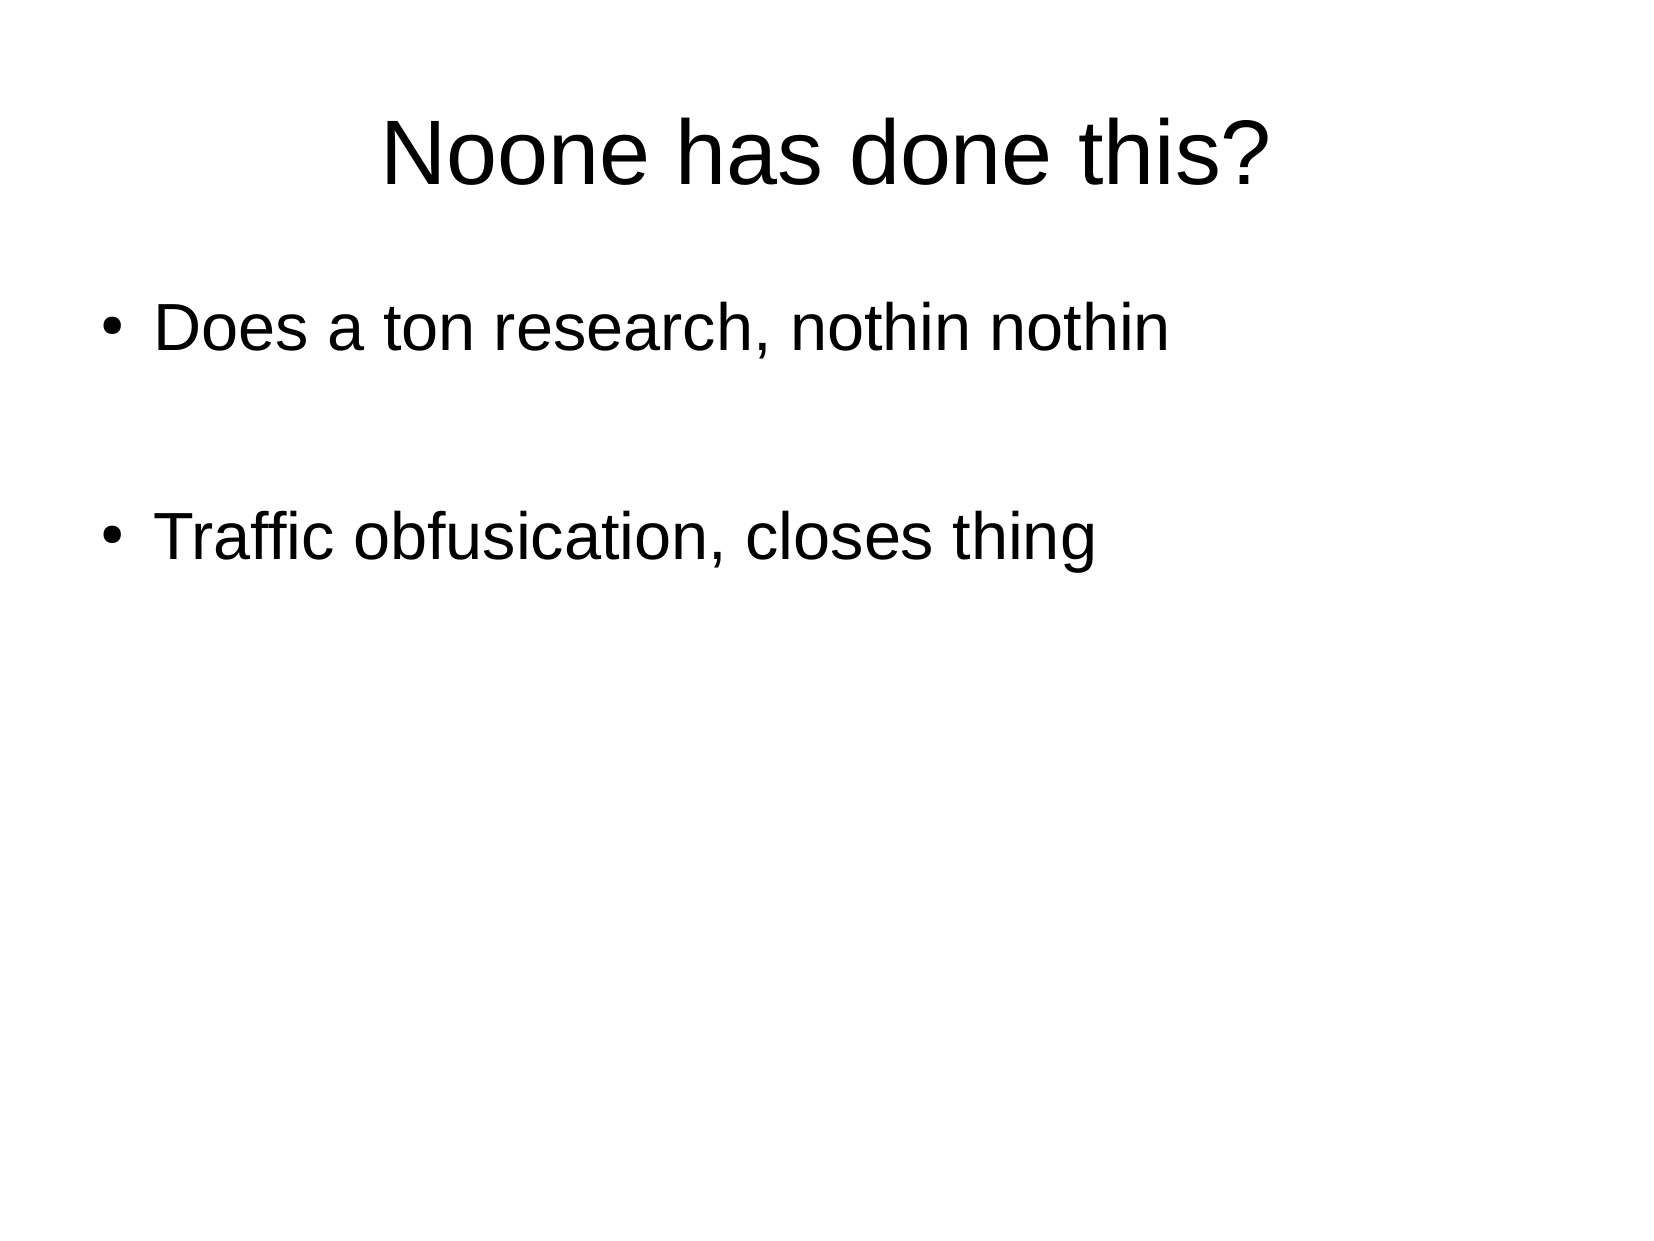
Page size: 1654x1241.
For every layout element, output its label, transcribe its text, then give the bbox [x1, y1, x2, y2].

title Noone has done this? [82, 49, 1571, 257]
list Does a ton research, nothin nothin Traffic obfusication, closes thing [82, 290, 1571, 1010]
